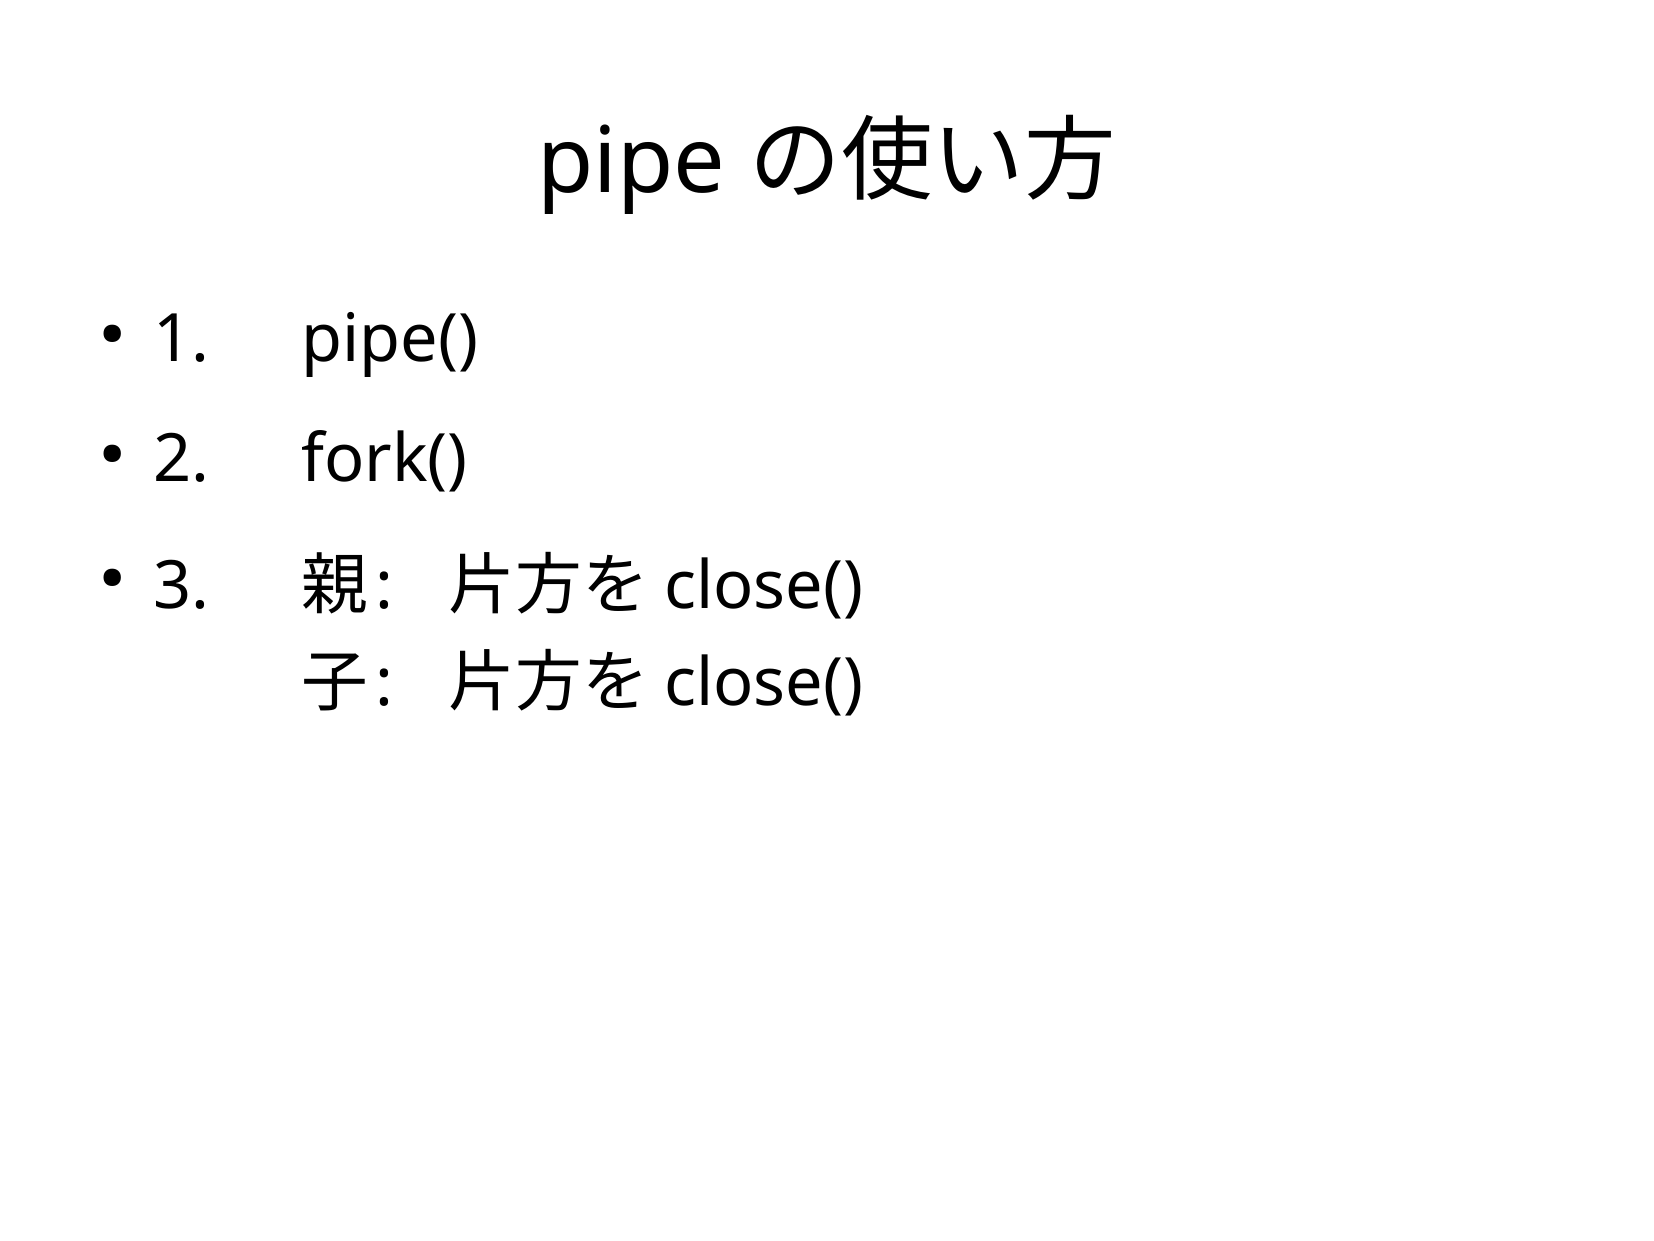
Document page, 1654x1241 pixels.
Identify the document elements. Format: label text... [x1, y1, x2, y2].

list 1. pipe() 2. fork() 3. 親 : 片方を close() 子 : 片方を close() [82, 290, 1585, 1170]
title pipe の使い方 [82, 49, 1571, 257]
